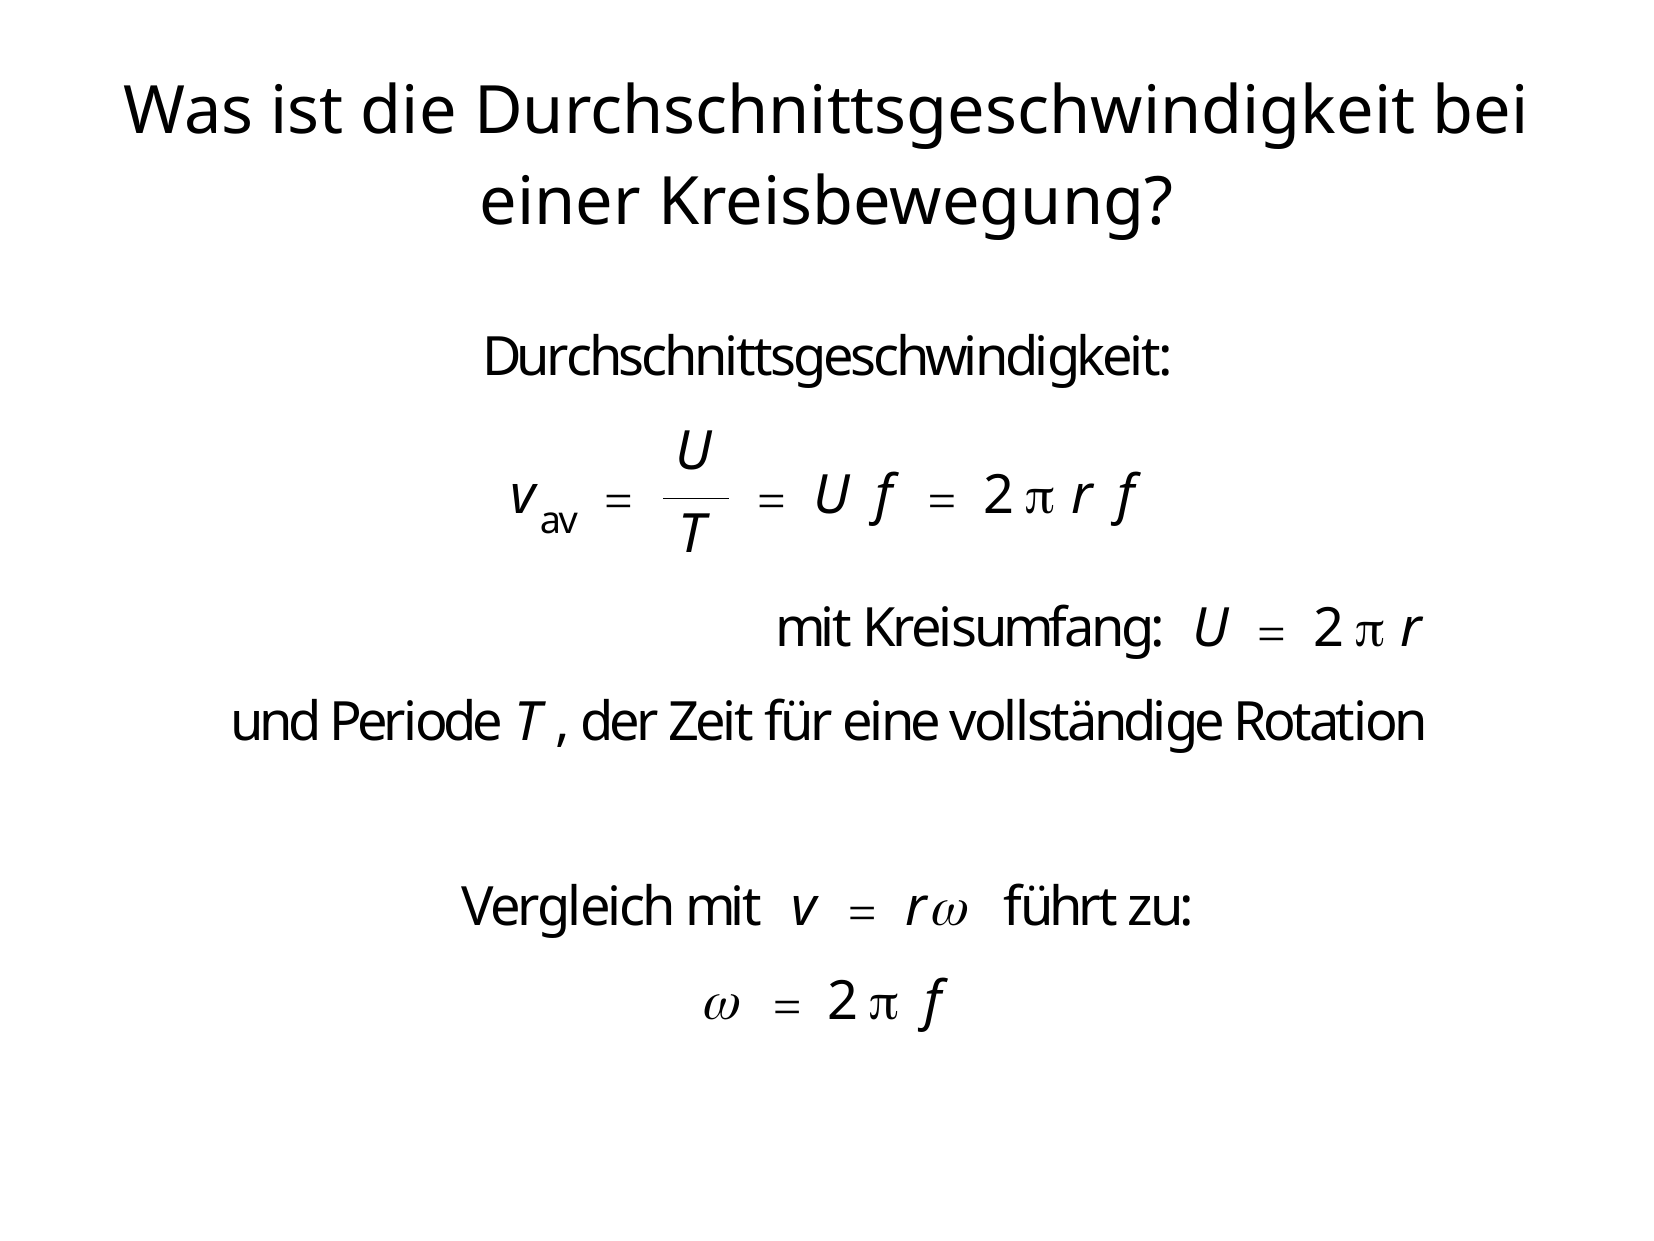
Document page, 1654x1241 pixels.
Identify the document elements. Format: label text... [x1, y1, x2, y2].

chart [224, 324, 1430, 1034]
title Was ist die Durchschnittsgeschwindigkeit bei einer Kreisbewegung? [82, 49, 1571, 257]
